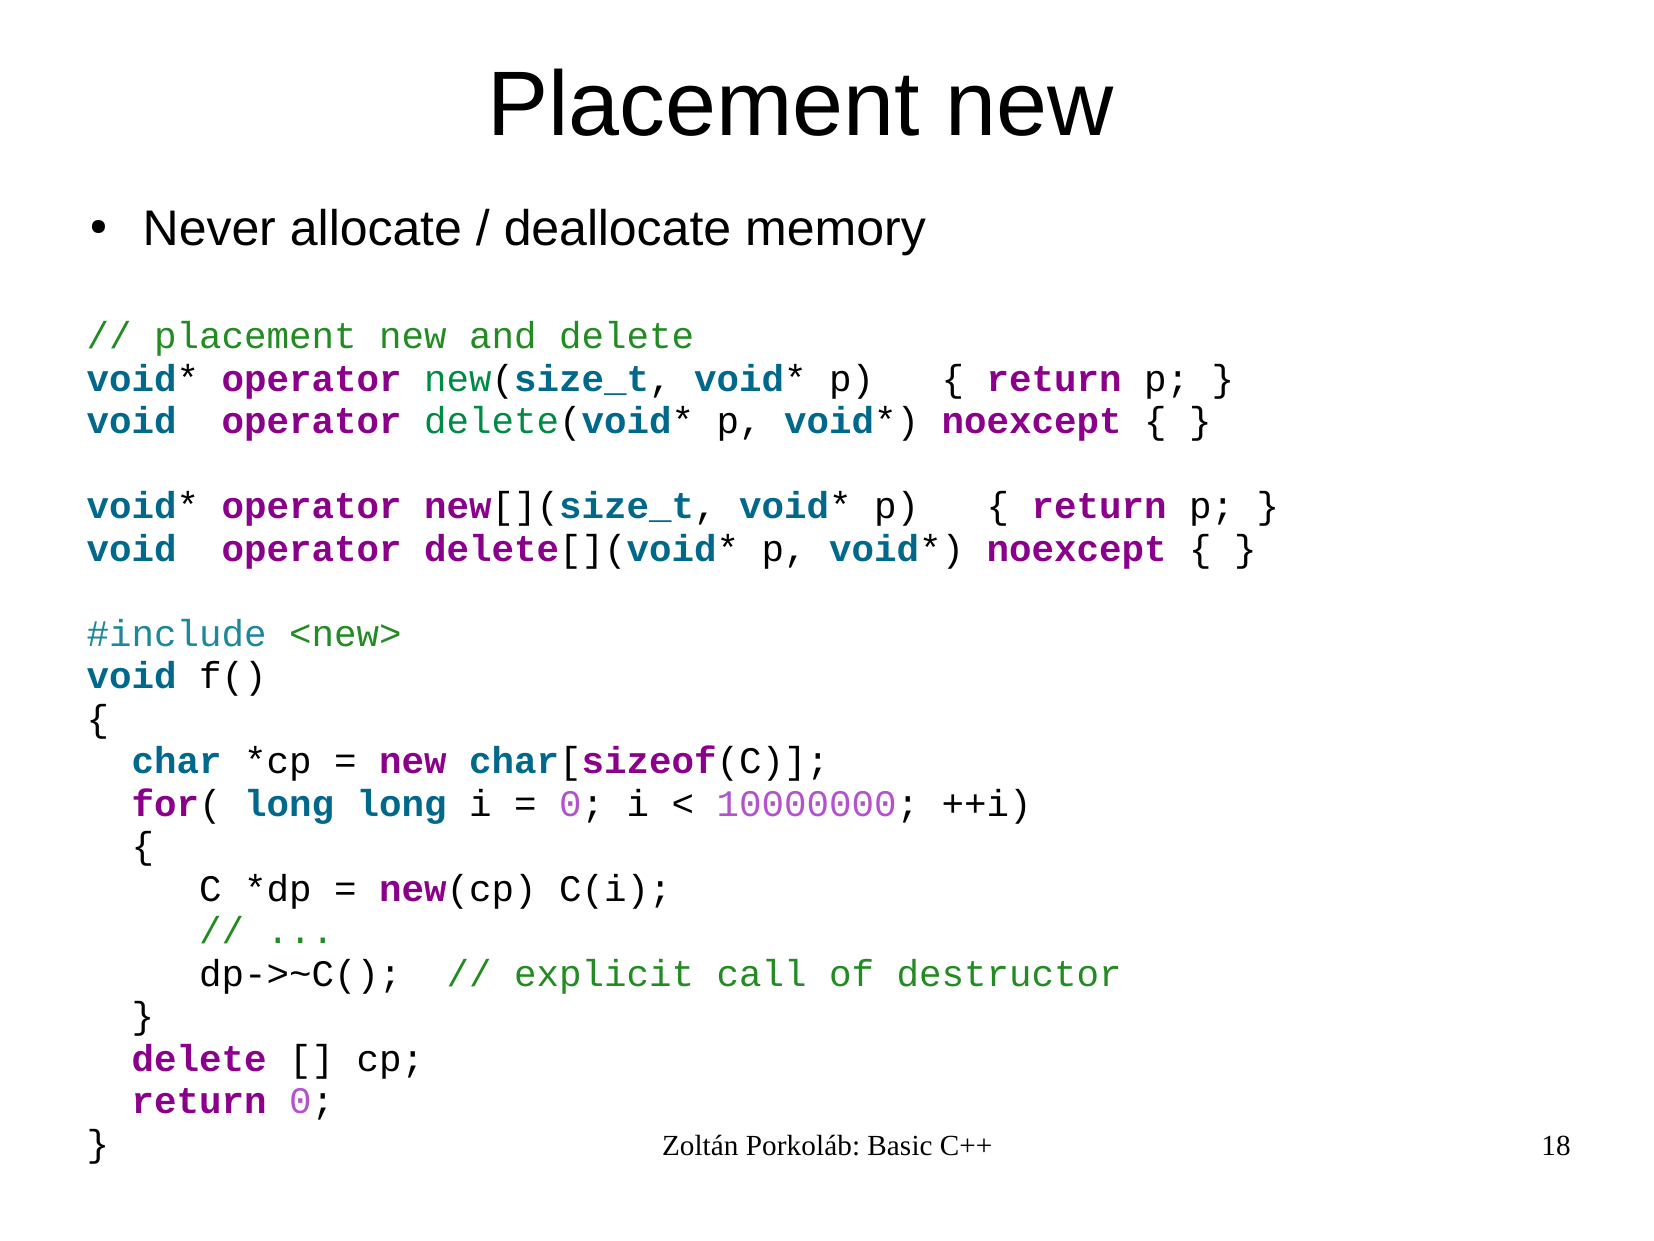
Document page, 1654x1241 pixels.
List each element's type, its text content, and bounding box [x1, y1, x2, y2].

title Placement new [56, 0, 1546, 208]
text_box // placement new and delete void* operator new(size_t, void* p) { return p; } void operator delete(void* p, void*) noexcept { } void* operator new[](size_t, void* p) { return p; } void operator delete[](void* p, void*) noexcept { } #include <new> void f() { char *cp = new char[sizeof(C)]; for( long long i = 0; i < 10000000; ++i) { C *dp = new(cp) C(i); // ... dp->~C(); // explicit call of destructor } delete [] cp; return 0; } [71, 267, 1636, 1181]
list Never allocate / deallocate memory [71, 119, 1606, 267]
